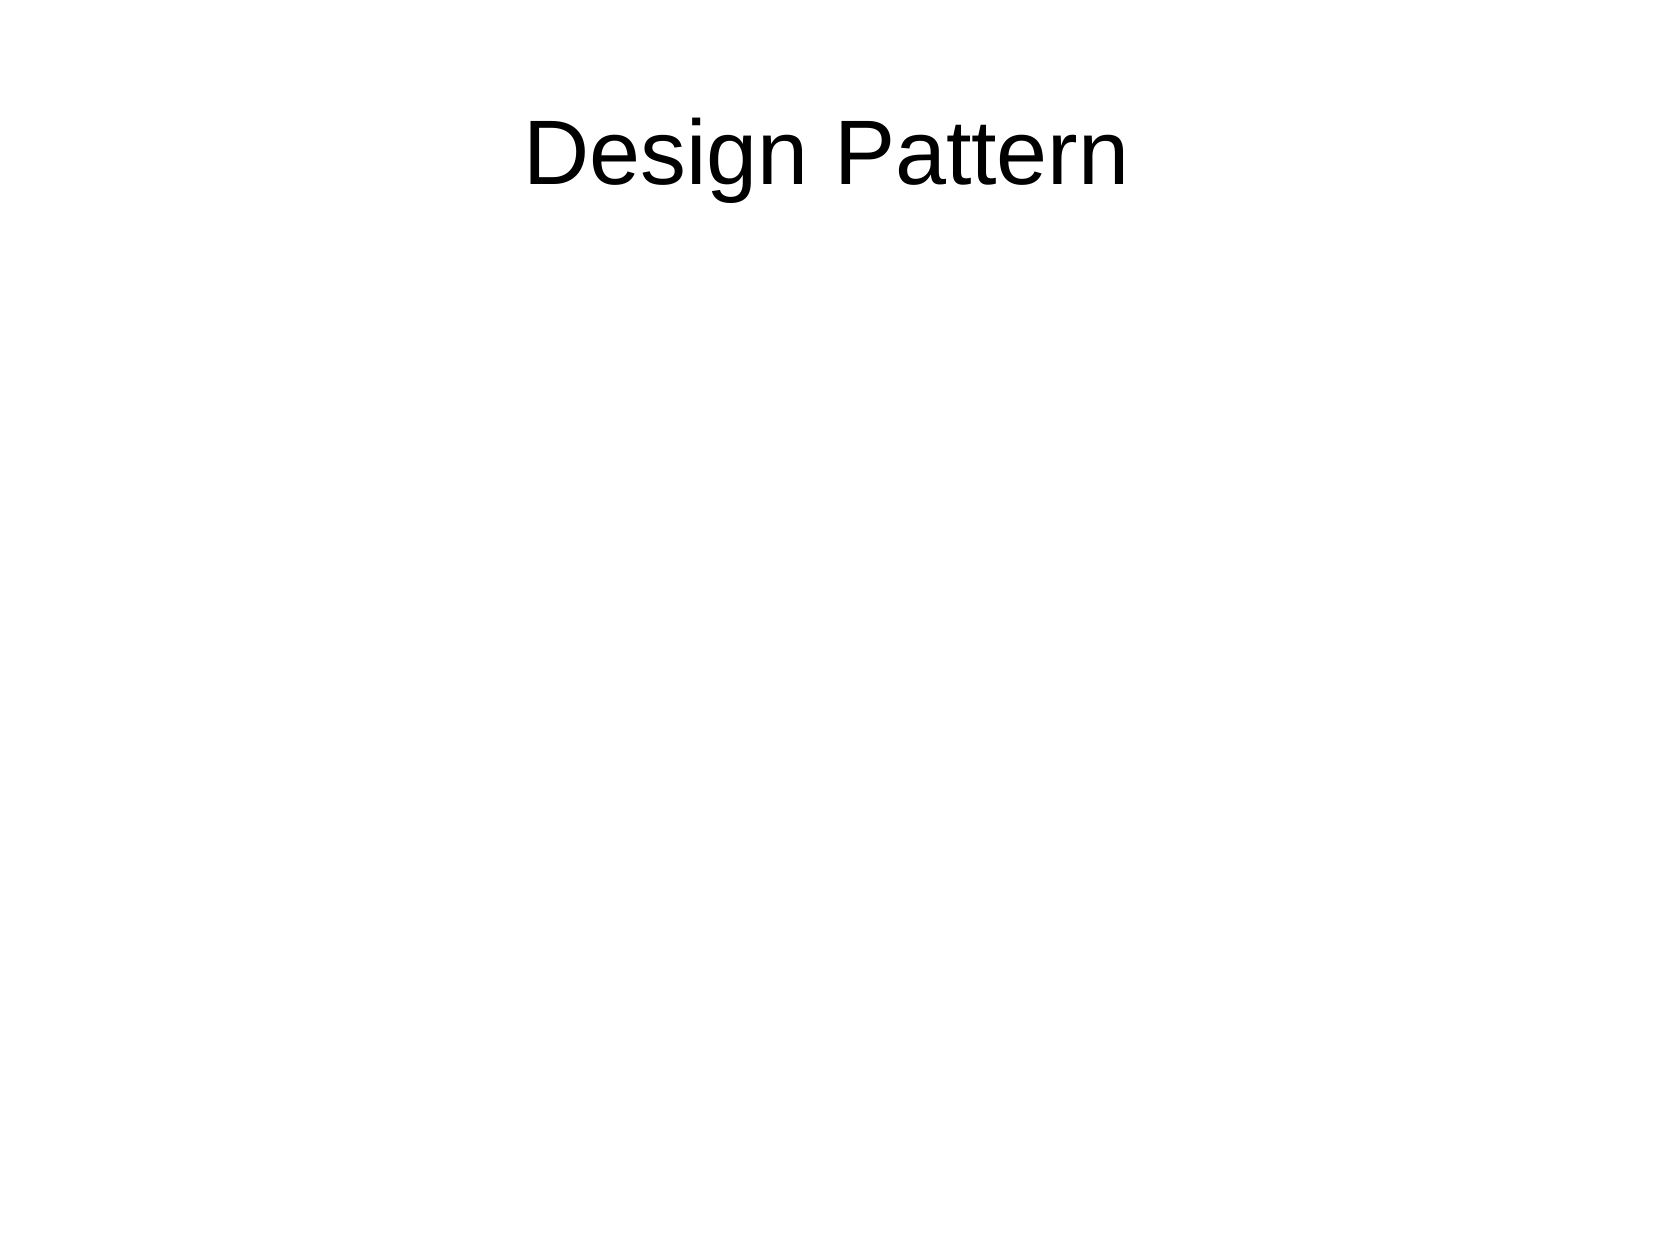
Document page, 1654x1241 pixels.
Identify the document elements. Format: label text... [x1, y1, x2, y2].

title Design Pattern [82, 49, 1571, 257]
